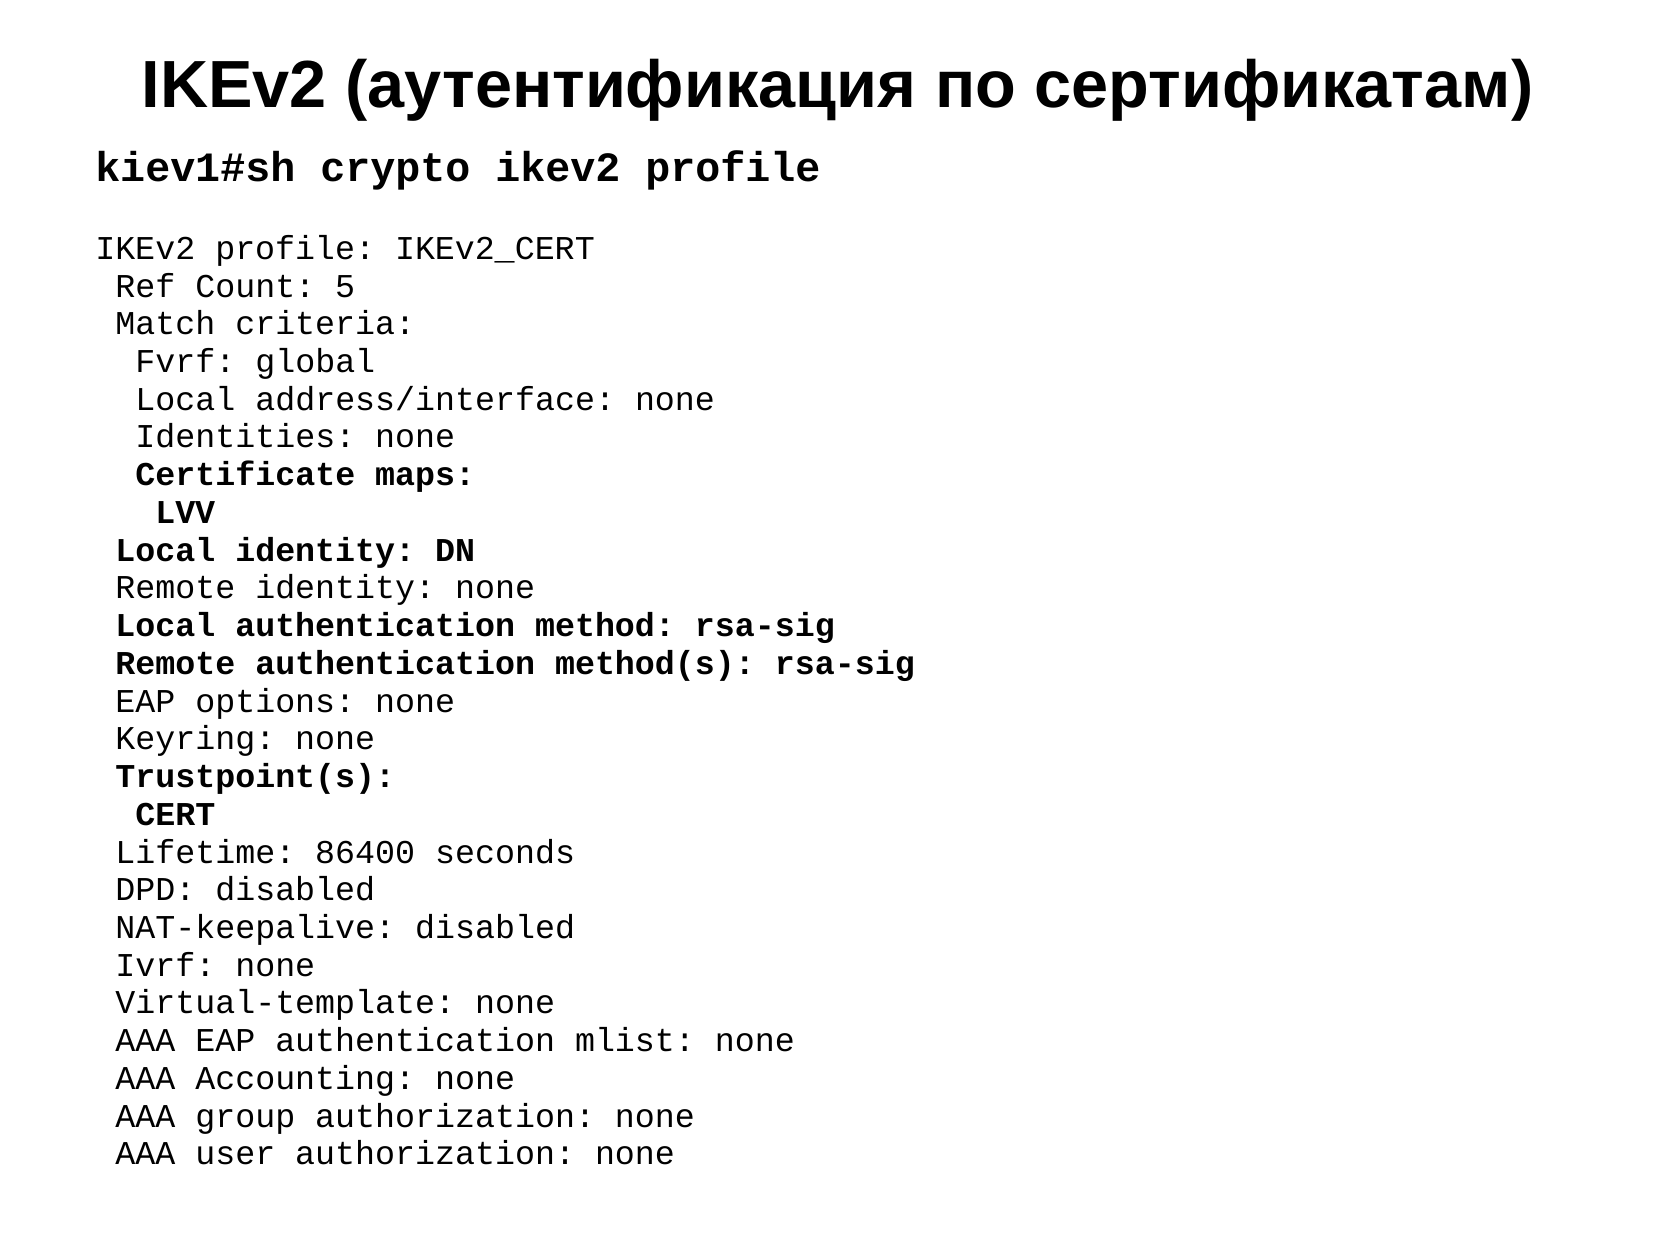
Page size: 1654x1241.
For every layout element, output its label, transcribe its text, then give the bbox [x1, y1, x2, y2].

list kiev1#sh crypto ikev2 profile IKEv2 profile: IKEv2_CERT Ref Count: 5 Match criteria: Fvrf: global Local address/interface: none Identities: none Certificate maps: LVV Local identity: DN Remote identity: none Local authentication method: rsa-sig Remote authentication method(s): rsa-sig EAP options: none Keyring: none Trustpoint(s): CERT Lifetime: 86400 seconds DPD: disabled NAT-keepalive: disabled Ivrf: none Virtual-template: none AAA EAP authentication mlist: none AAA Accounting: none AAA group authorization: none AAA user authorization: none [95, 146, 1538, 1216]
text_box IKEv2 (аутентификация по сертификатам) [64, 37, 1613, 128]
